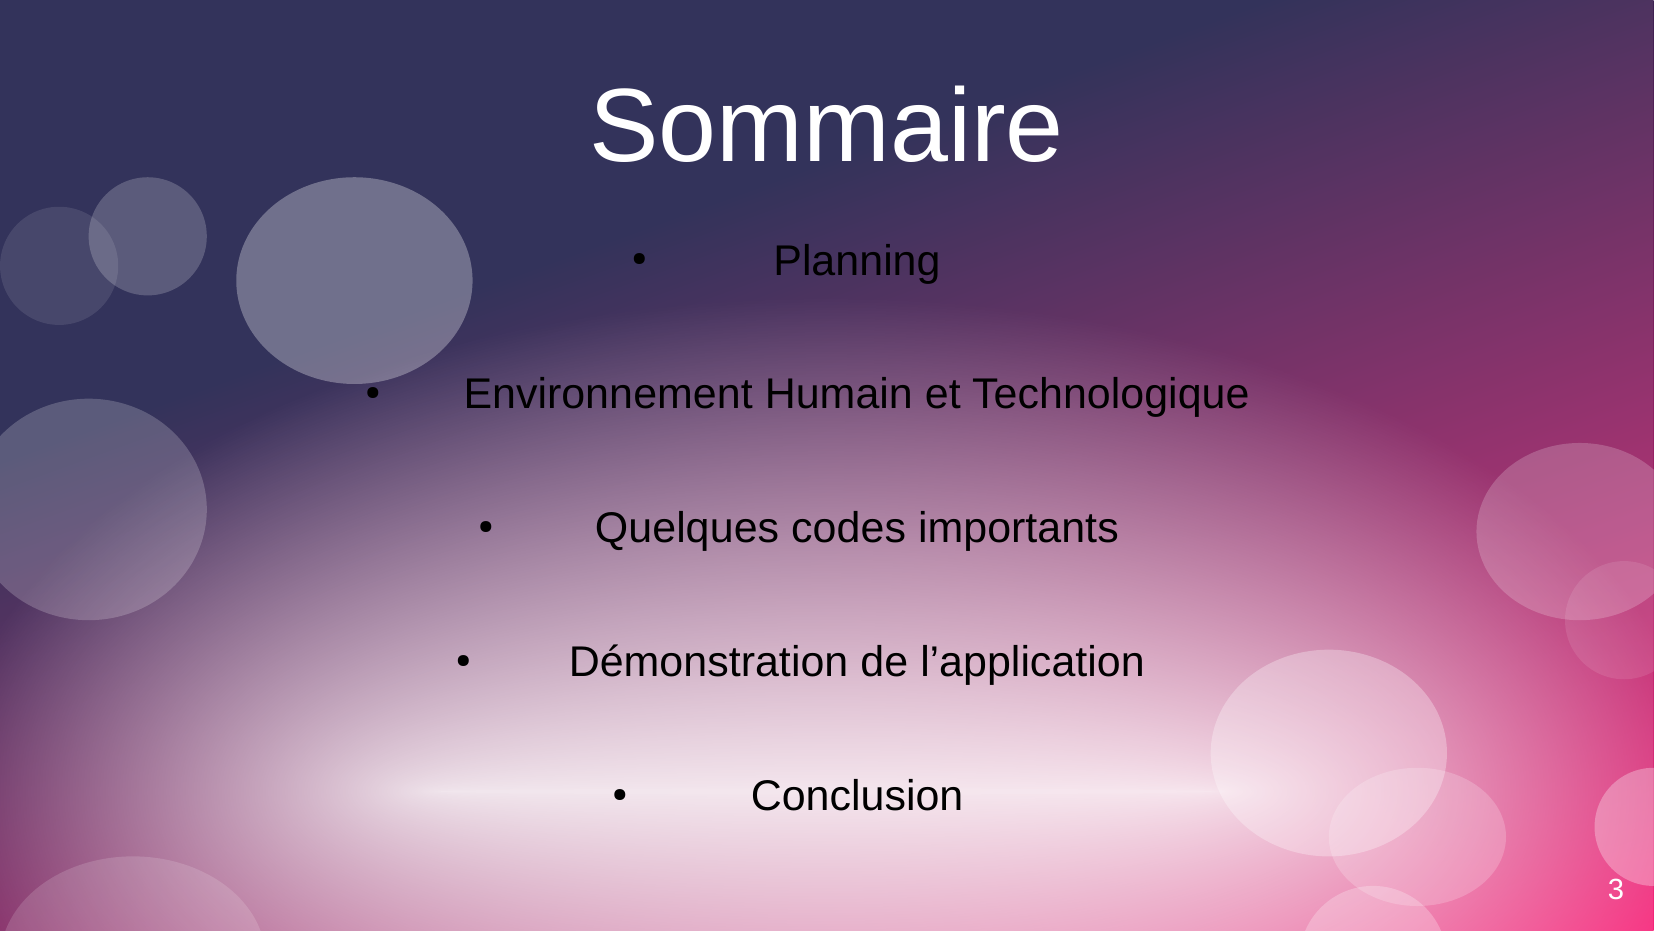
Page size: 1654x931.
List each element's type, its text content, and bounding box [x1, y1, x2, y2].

title Sommaire [88, 44, 1565, 207]
list Planning Environnement Humain et Technologique Quelques codes importants Démonstration de l’application Conclusion [88, 236, 1565, 827]
